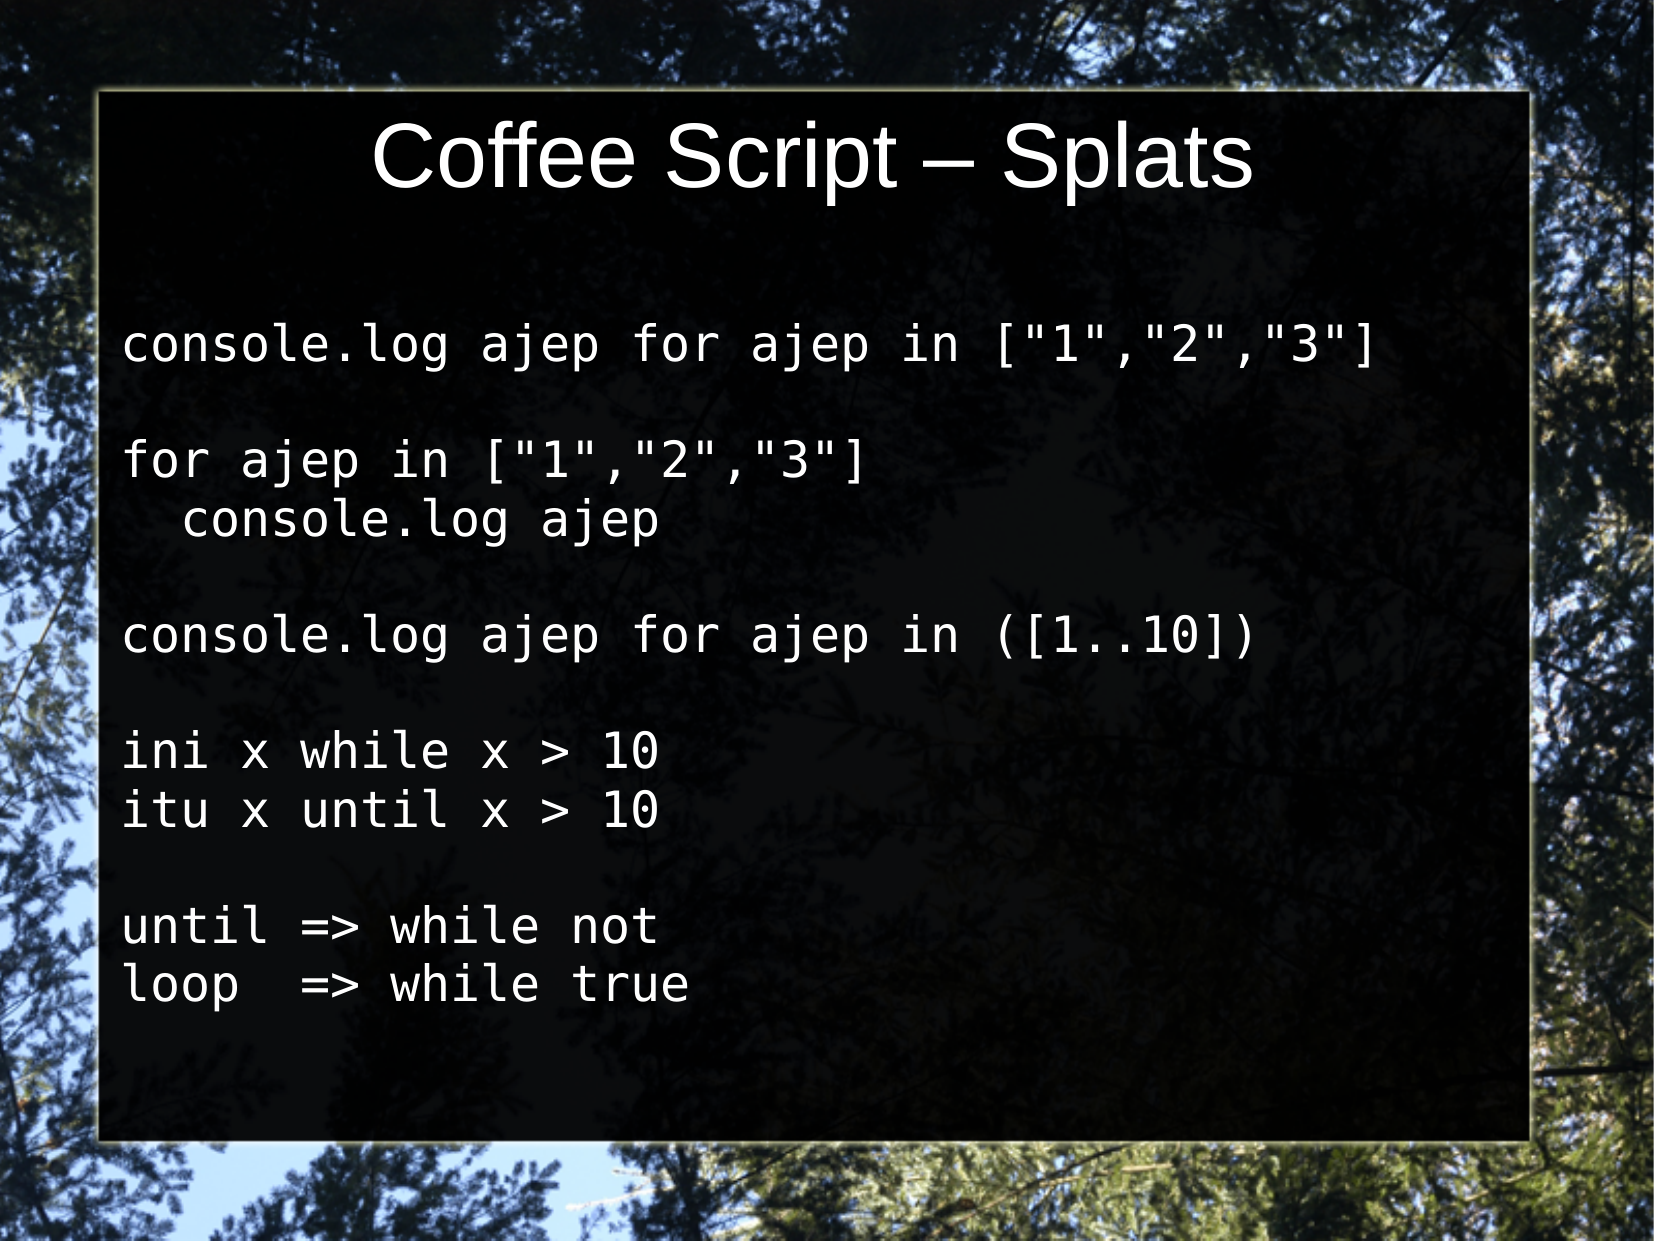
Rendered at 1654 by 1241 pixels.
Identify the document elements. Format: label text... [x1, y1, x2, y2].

title Coffee Script – Splats [90, 72, 1537, 241]
subtitle console.log ajep for ajep in ["1","2","3"] for ajep in ["1","2","3"] console.log ajep console.log ajep for ajep in ([1..10]) ini x while x > 10 itu x until x > 10 until => while not loop => while true [120, 255, 1567, 1074]
picture [0, 0, 1654, 1241]
